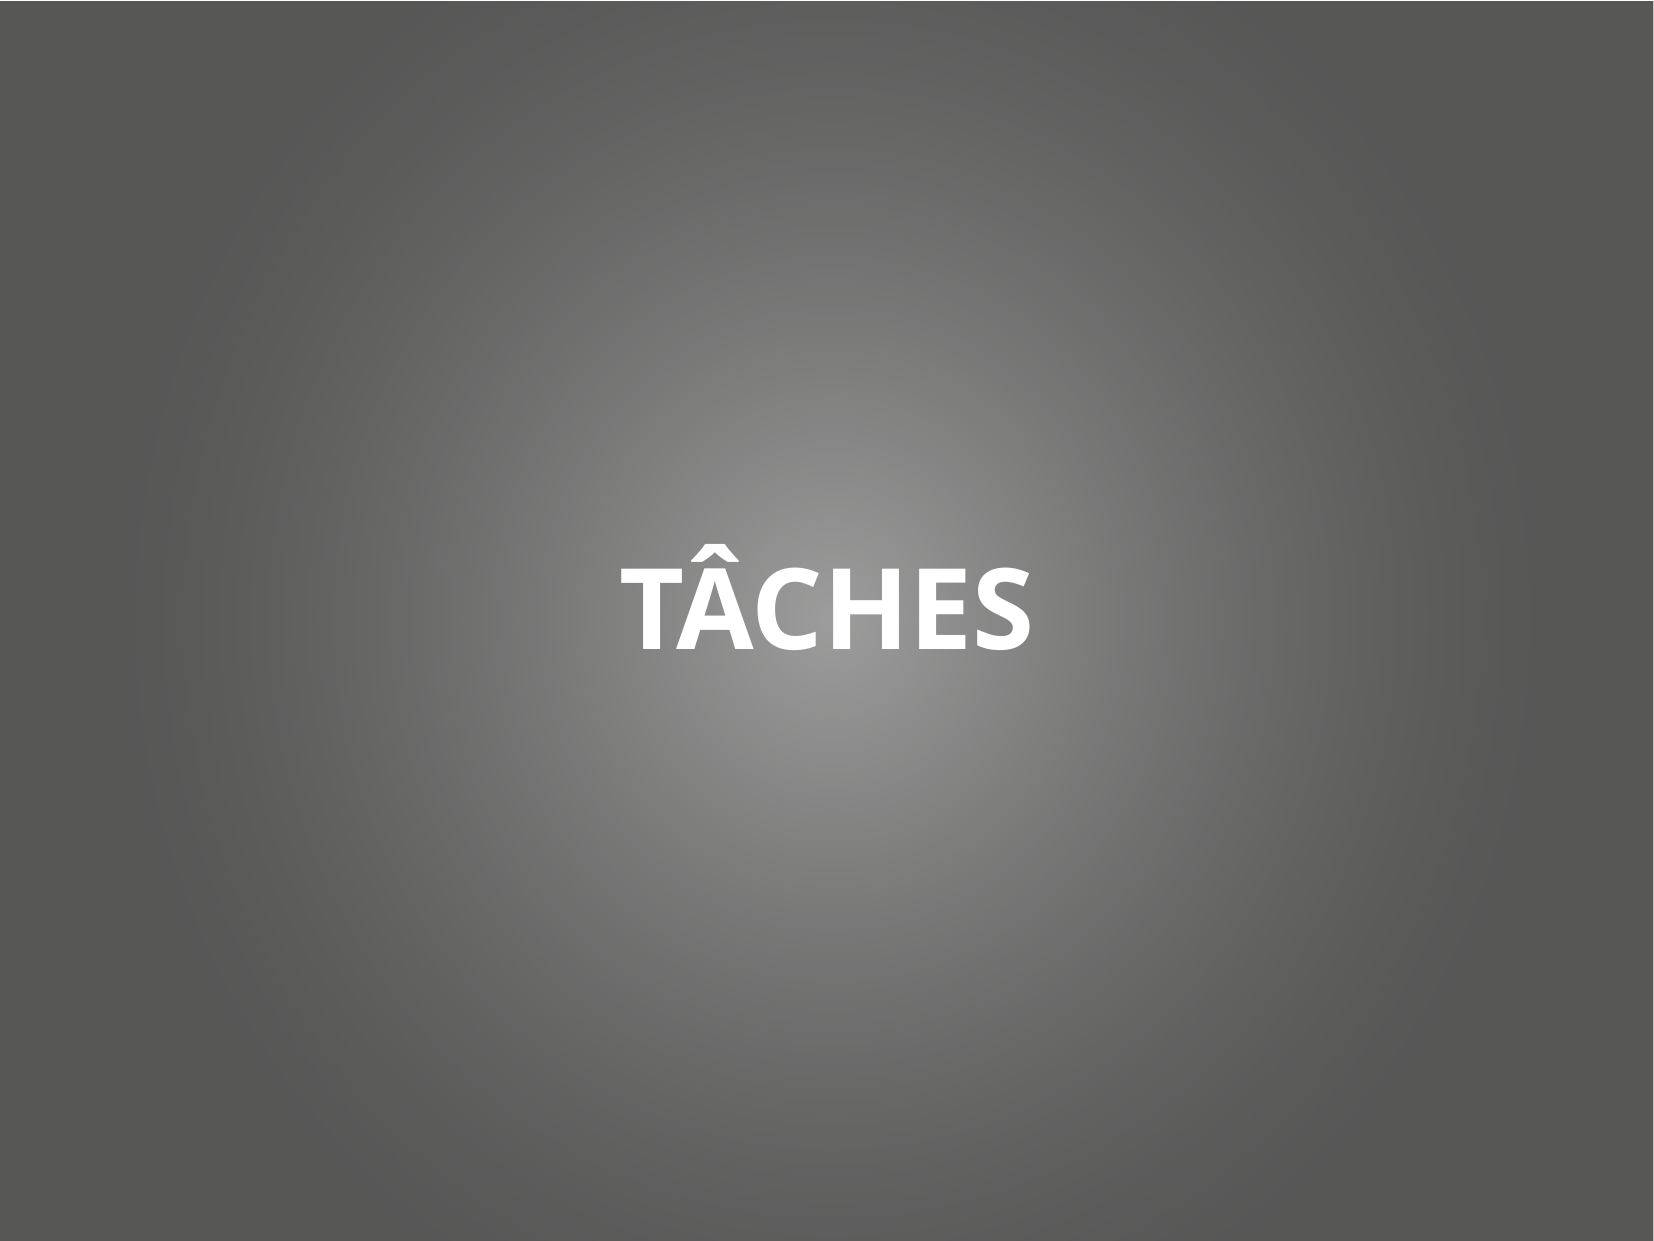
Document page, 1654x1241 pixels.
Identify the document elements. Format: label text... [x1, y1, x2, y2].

title TÂCHES [82, 501, 1571, 710]
picture [0, 1, 1654, 1241]
